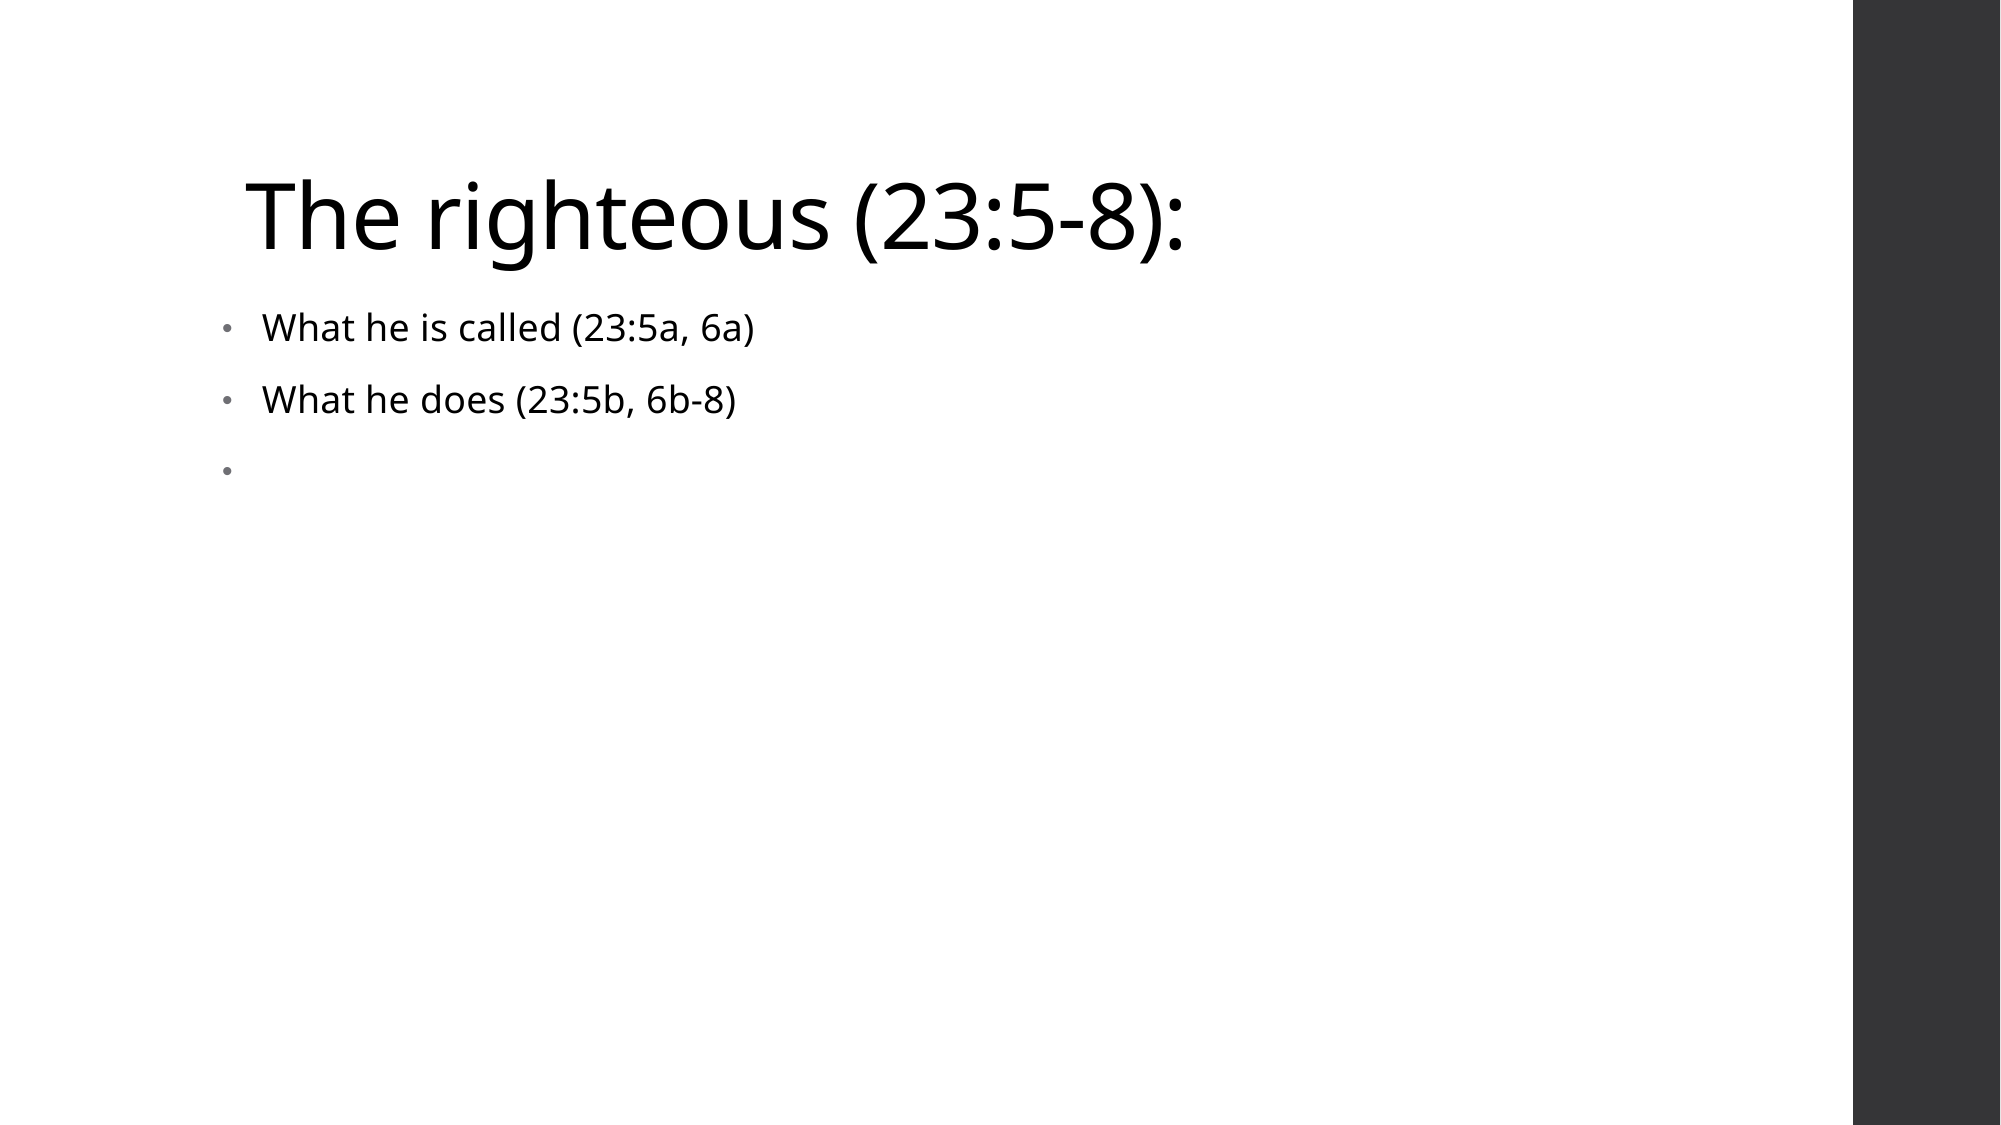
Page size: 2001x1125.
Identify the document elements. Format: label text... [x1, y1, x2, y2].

title The righteous (23:5-8): [206, 60, 1797, 278]
list What he is called (23:5a, 6a) What he does (23:5b, 6b-8) [206, 299, 1617, 1014]
